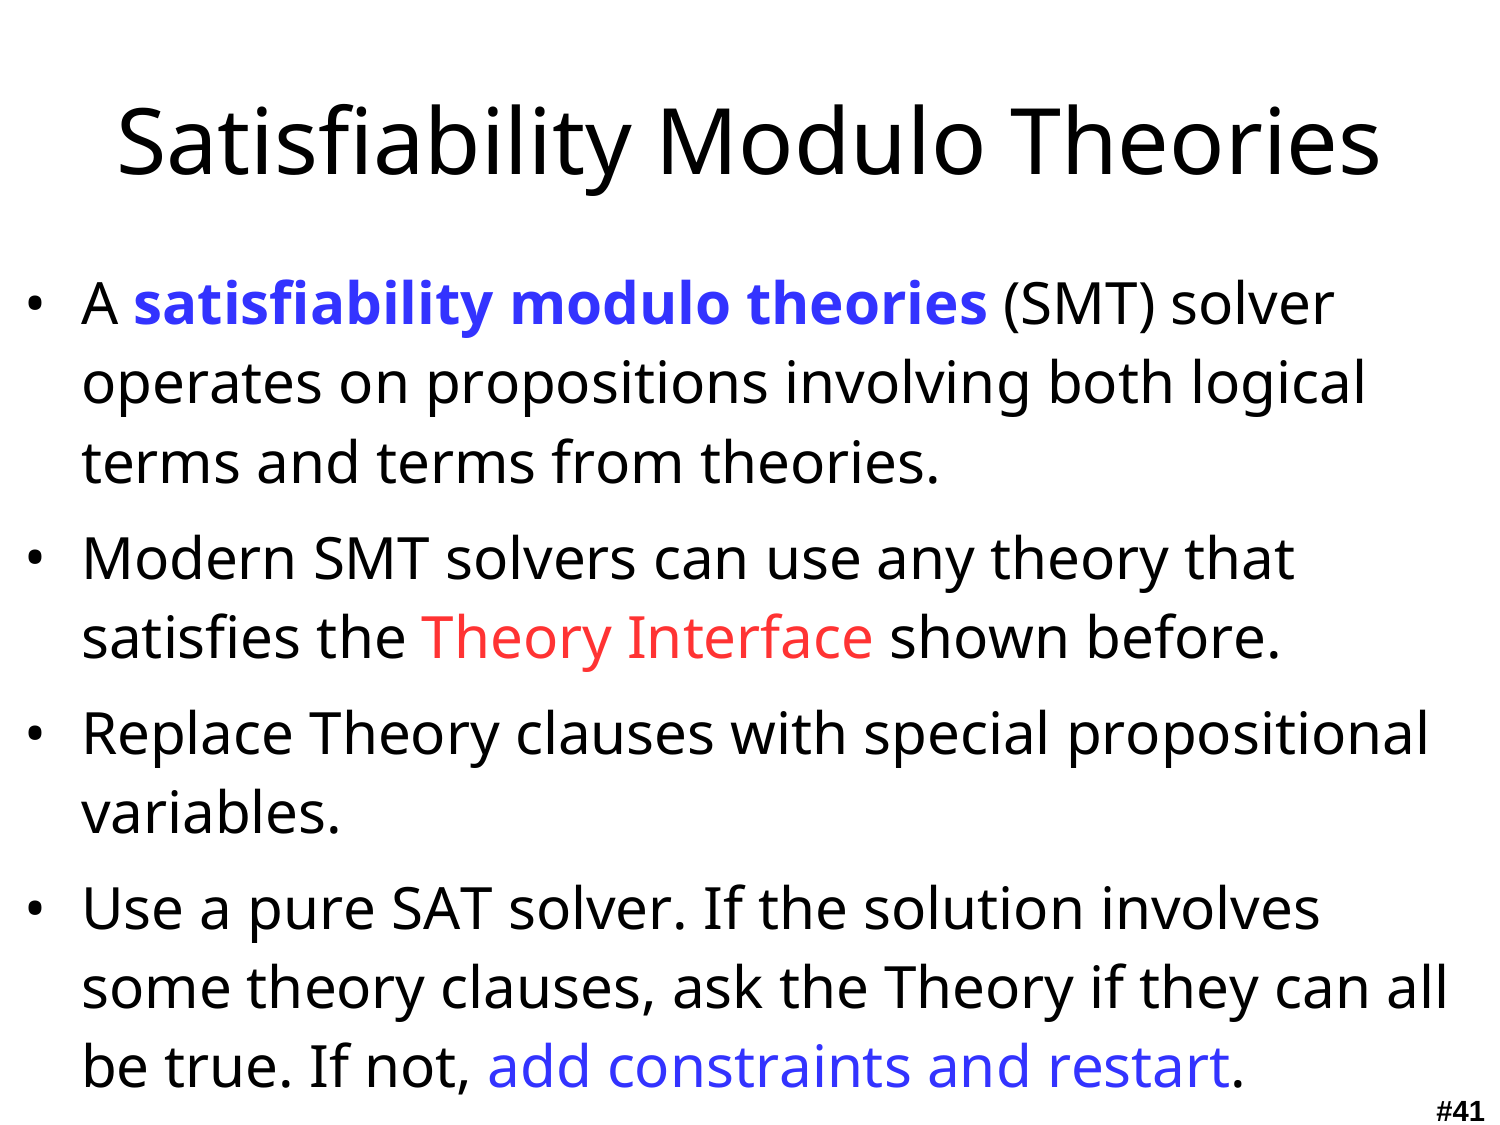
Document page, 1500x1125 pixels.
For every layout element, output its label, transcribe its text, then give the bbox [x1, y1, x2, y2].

list A satisfiability modulo theories (SMT) solver operates on propositions involving both logical terms and terms from theories. Modern SMT solvers can use any theory that satisfies the Theory Interface shown before. Replace Theory clauses with special propositional variables. Use a pure SAT solver. If the solution involves some theory clauses, ask the Theory if they can all be true. If not, add constraints and restart. [24, 262, 1476, 1101]
title Satisfiability Modulo Theories [24, 45, 1476, 233]
